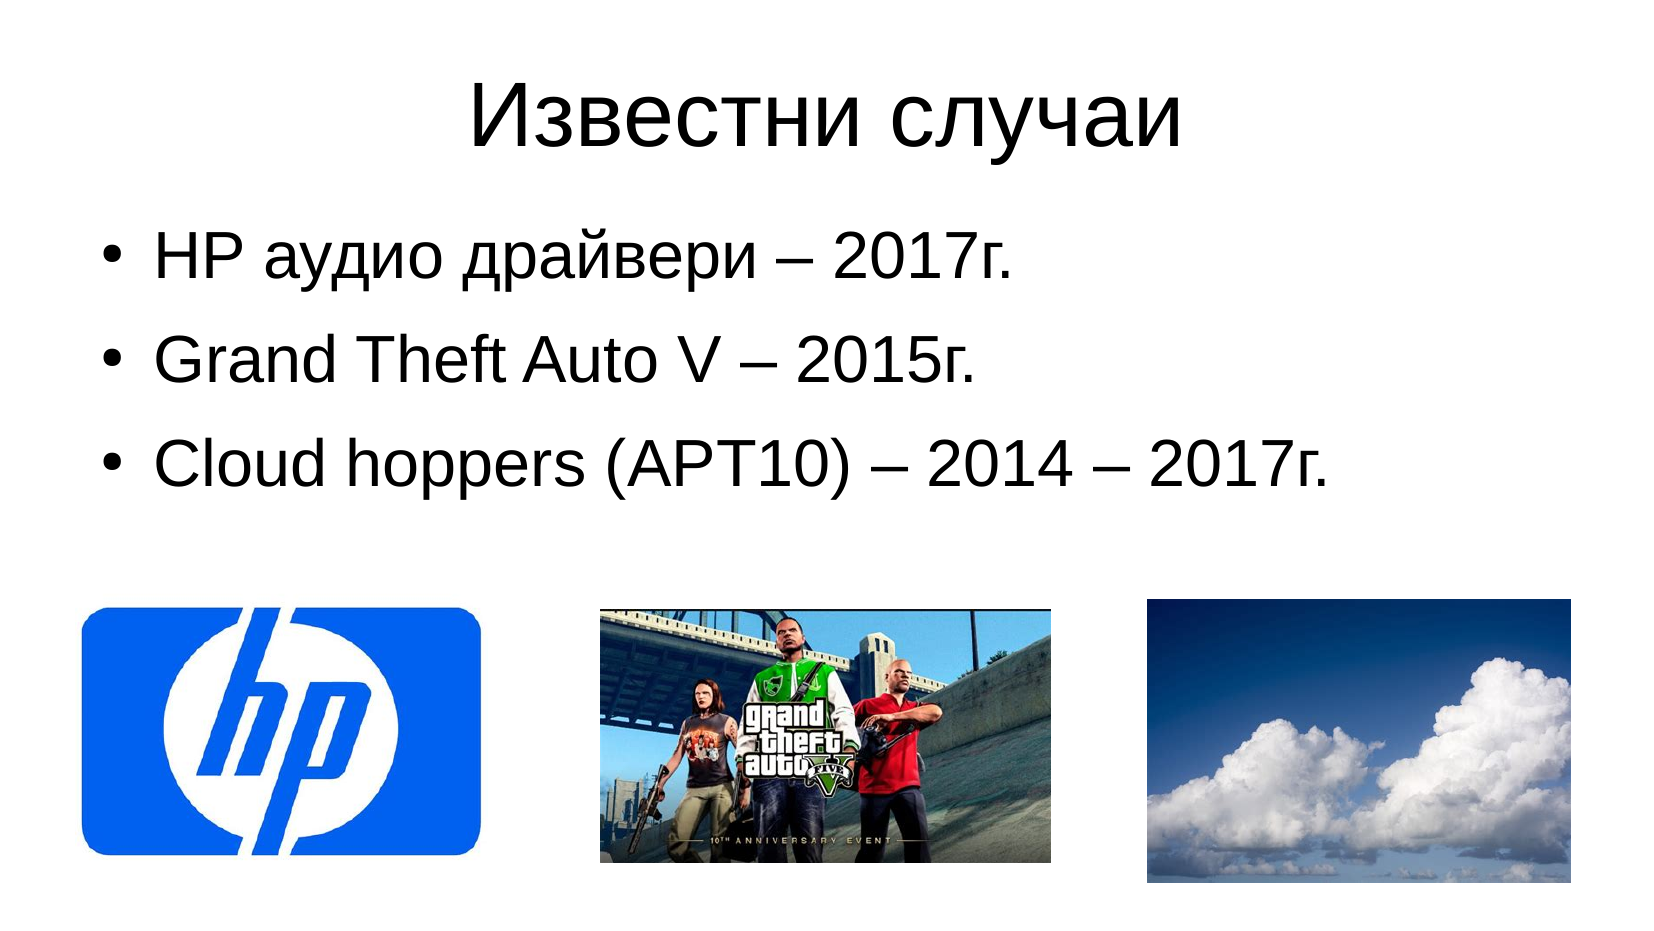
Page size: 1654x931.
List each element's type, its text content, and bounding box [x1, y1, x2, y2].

picture [75, 524, 488, 931]
list HP аудио драйвери – 2017г. Grand Theft Auto V – 2015г. Cloud hoppers (APT10) – 2014 – 2017г. [82, 217, 1571, 758]
title Известни случаи [82, 37, 1571, 193]
picture [600, 609, 1051, 863]
picture [1147, 599, 1571, 883]
